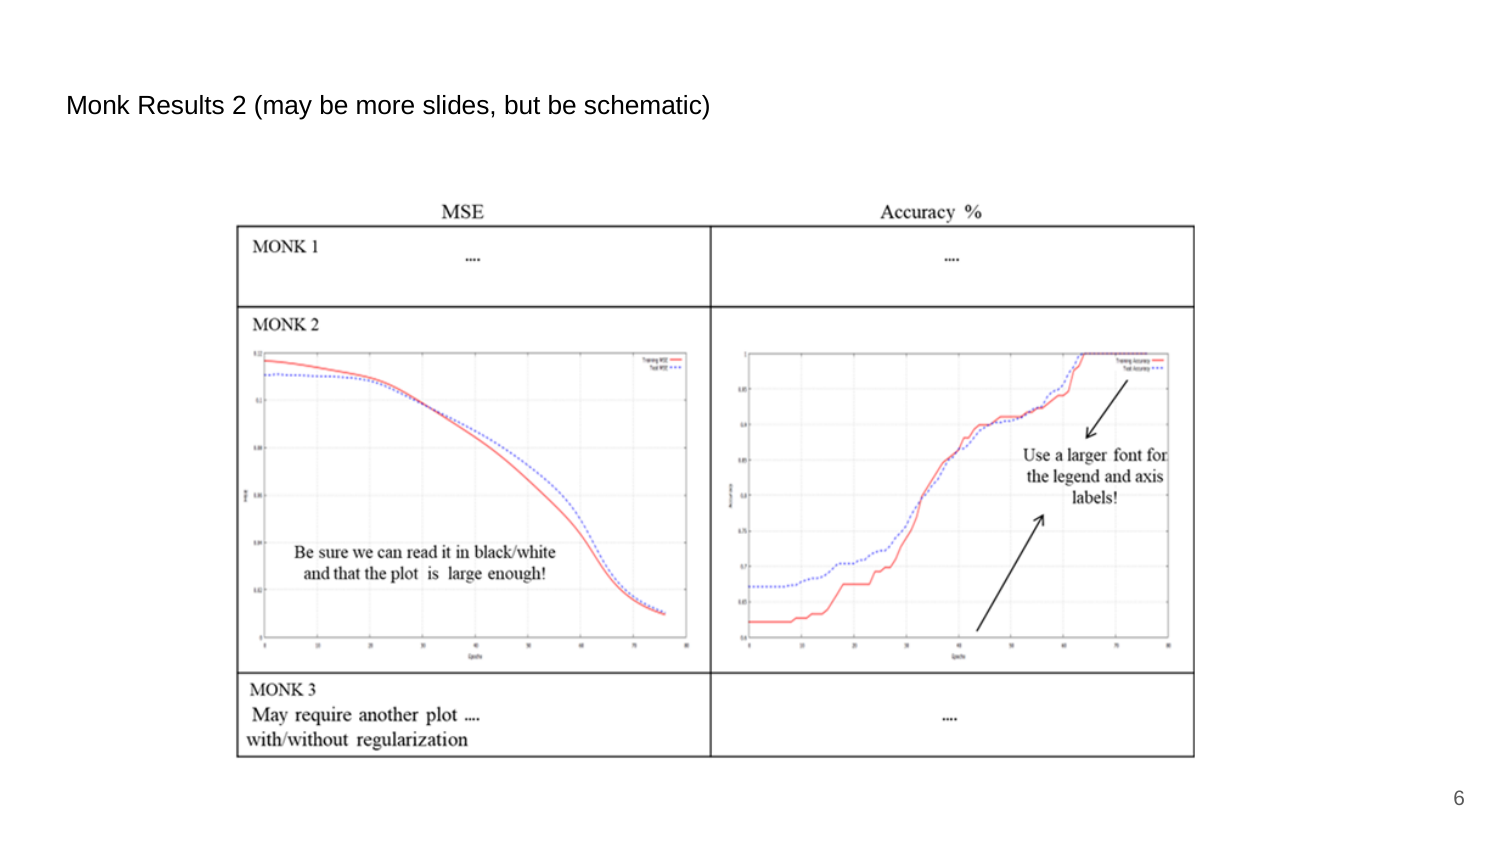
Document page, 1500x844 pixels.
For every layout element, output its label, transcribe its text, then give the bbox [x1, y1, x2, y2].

title Monk Results 2 (may be more slides, but be schematic) [51, 72, 1449, 167]
picture [223, 188, 1213, 780]
slide_number <number> [1389, 764, 1480, 830]
